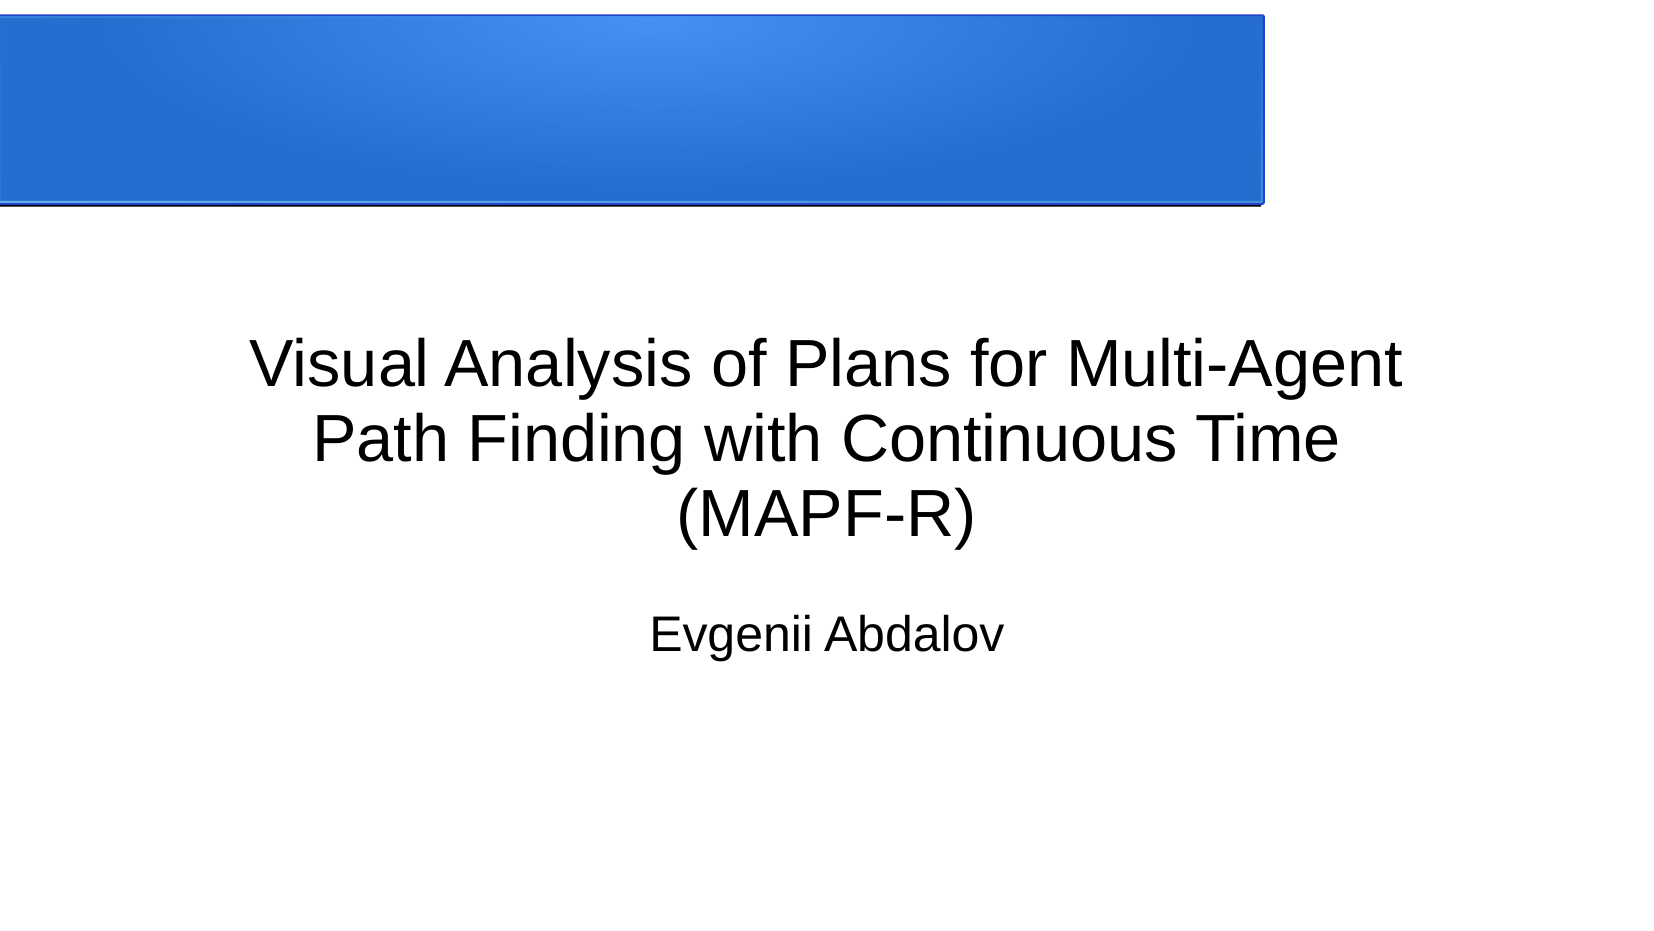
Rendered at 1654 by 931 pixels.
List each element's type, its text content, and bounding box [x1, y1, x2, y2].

subtitle Visual Analysis of Plans for Multi-Agent Path Finding with Continuous Time (MAPF-R) Evgenii Abdalov [82, 224, 1571, 764]
